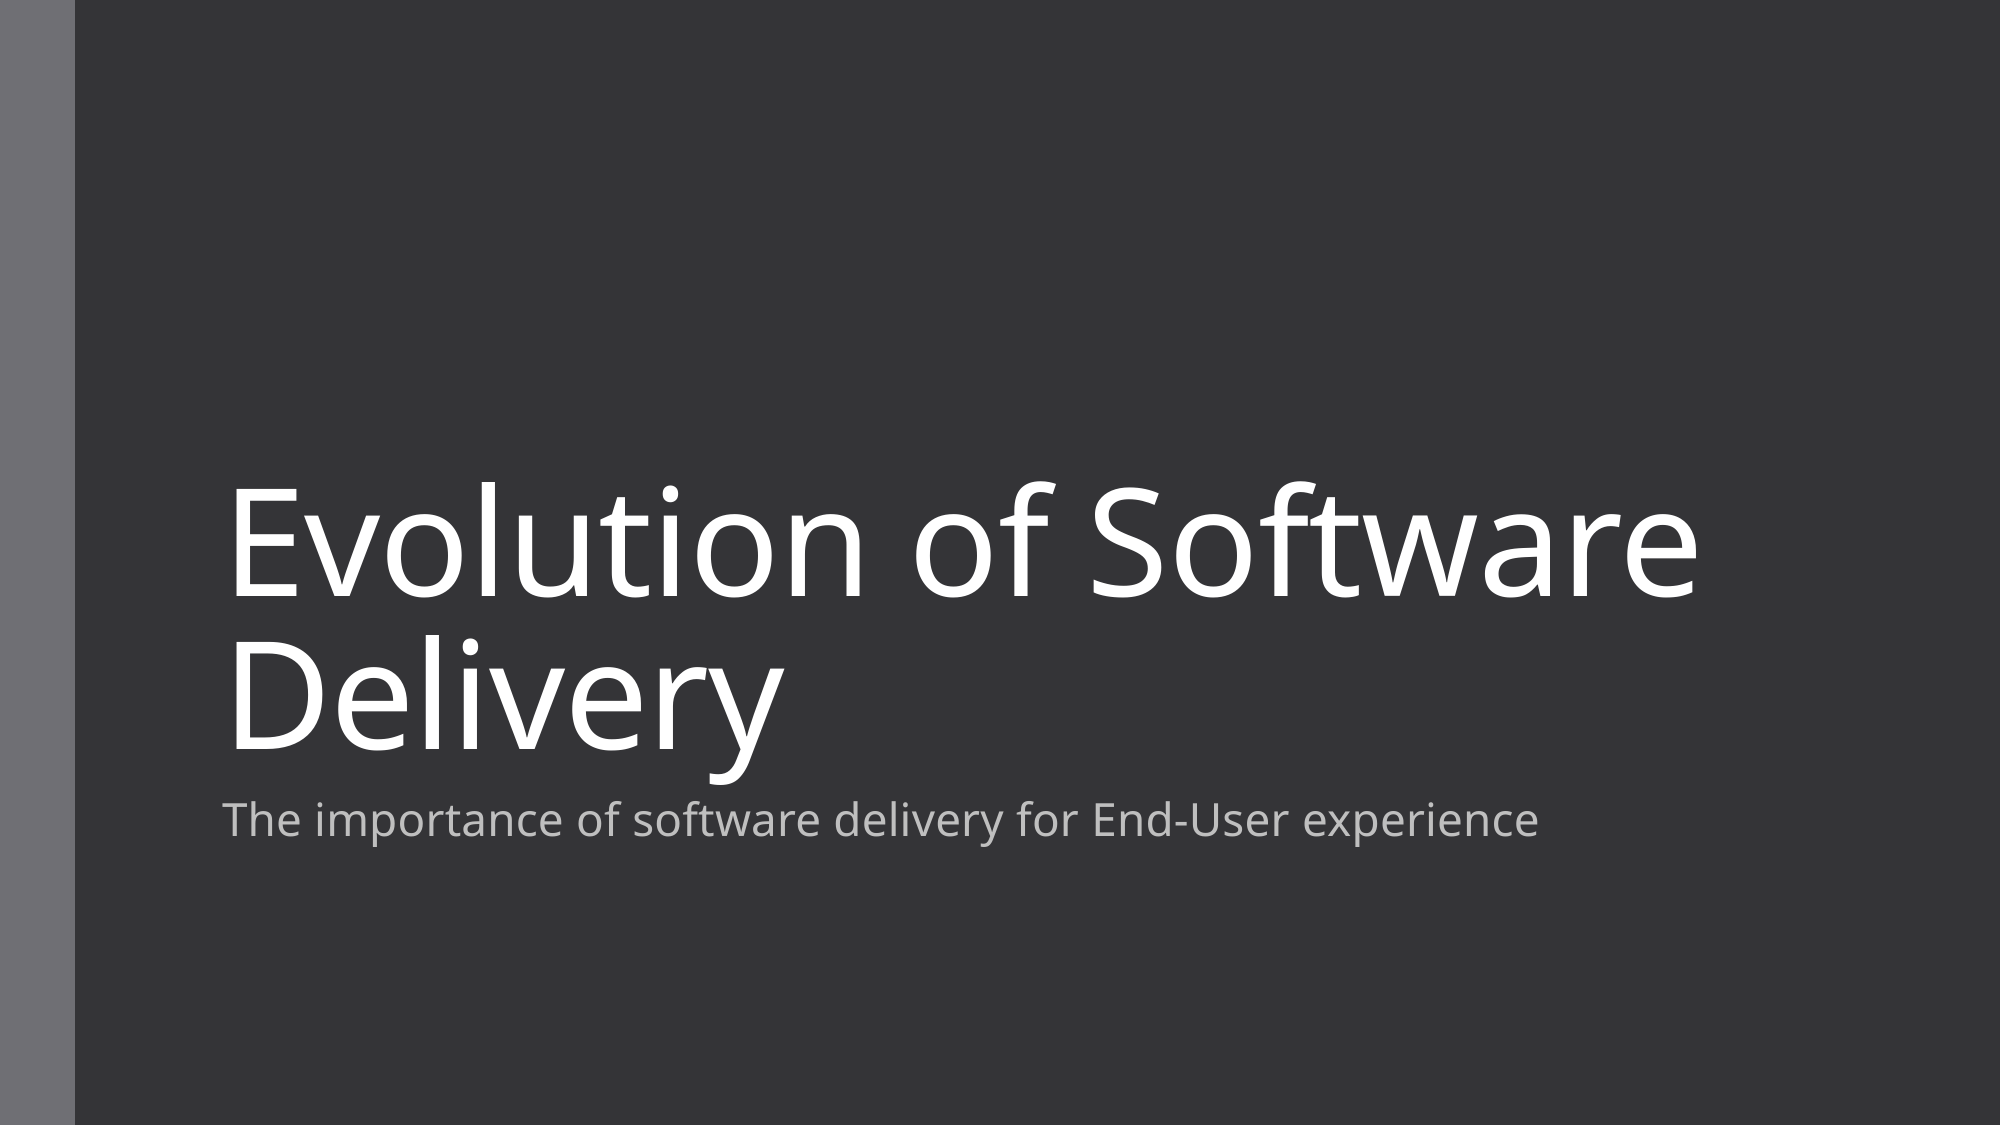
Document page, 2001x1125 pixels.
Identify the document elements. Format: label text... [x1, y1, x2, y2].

subtitle The importance of software delivery for End-User experience [206, 787, 1752, 1065]
title Evolution of Software Delivery [206, 124, 1752, 787]
